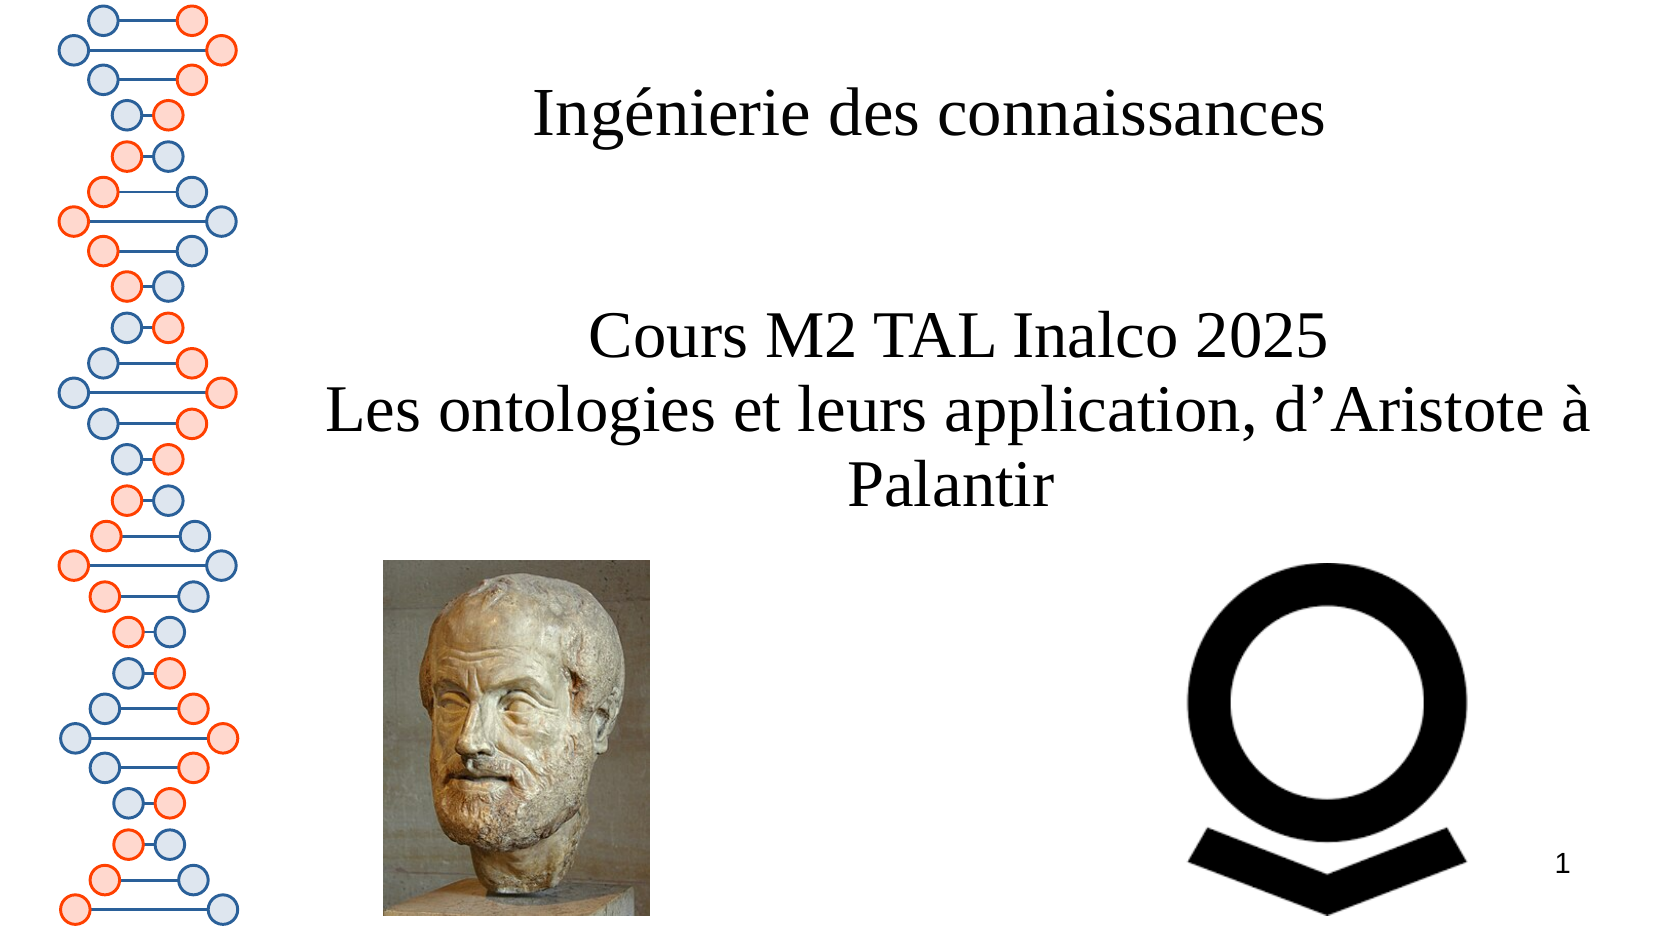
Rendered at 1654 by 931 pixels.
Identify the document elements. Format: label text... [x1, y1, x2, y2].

picture [1151, 563, 1504, 916]
title Ingénierie des connaissances [265, 35, 1595, 189]
subtitle Cours M2 TAL Inalco 2025 Les ontologies et leurs application, d’Aristote à Palantir [295, 139, 1625, 680]
picture [383, 560, 650, 916]
